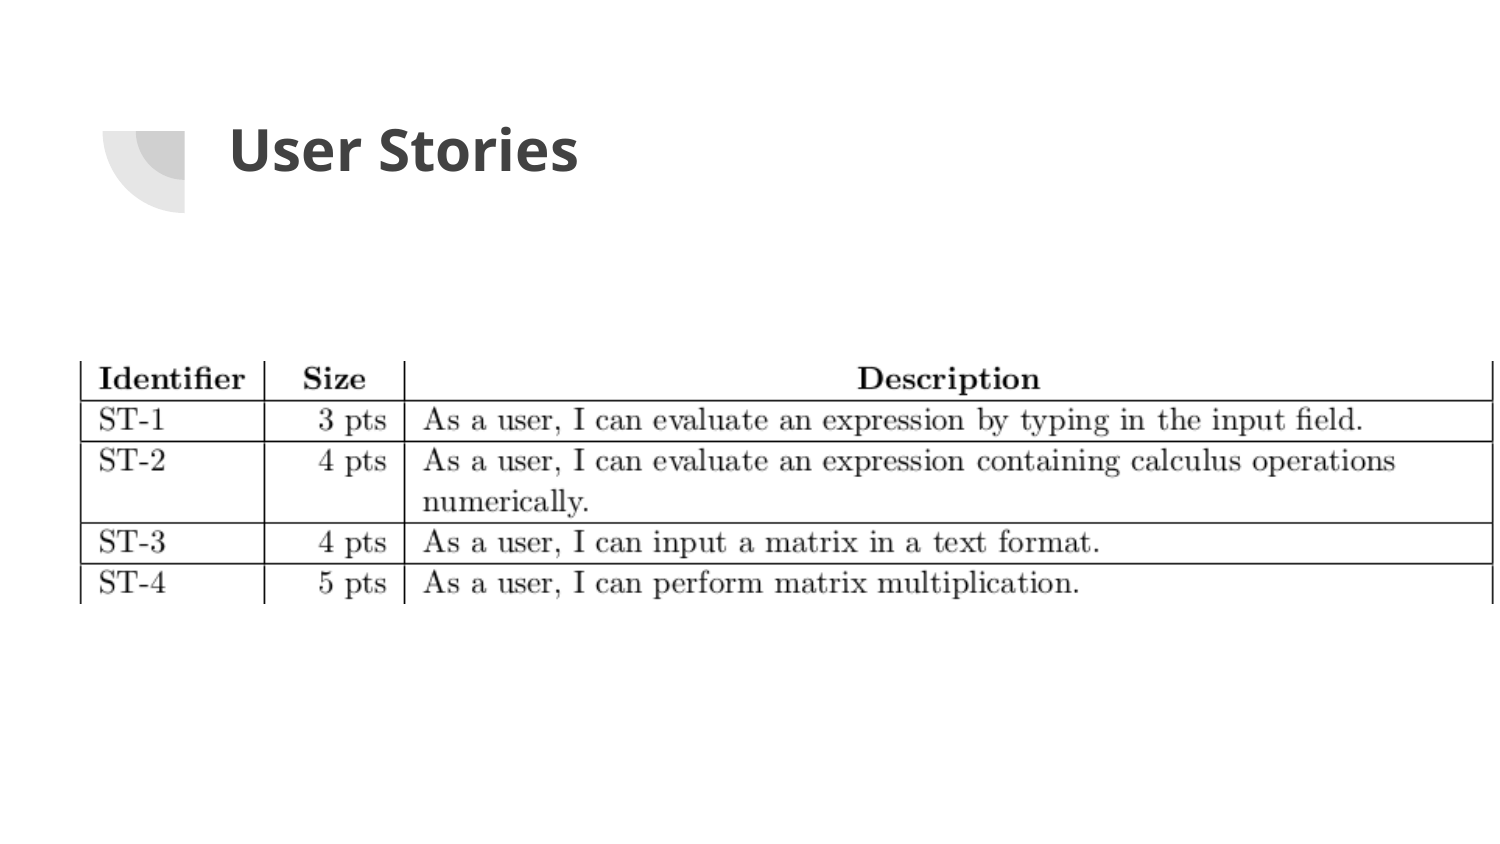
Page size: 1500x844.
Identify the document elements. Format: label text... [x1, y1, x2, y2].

title User Stories [213, 98, 1368, 263]
picture [74, 361, 1500, 604]
